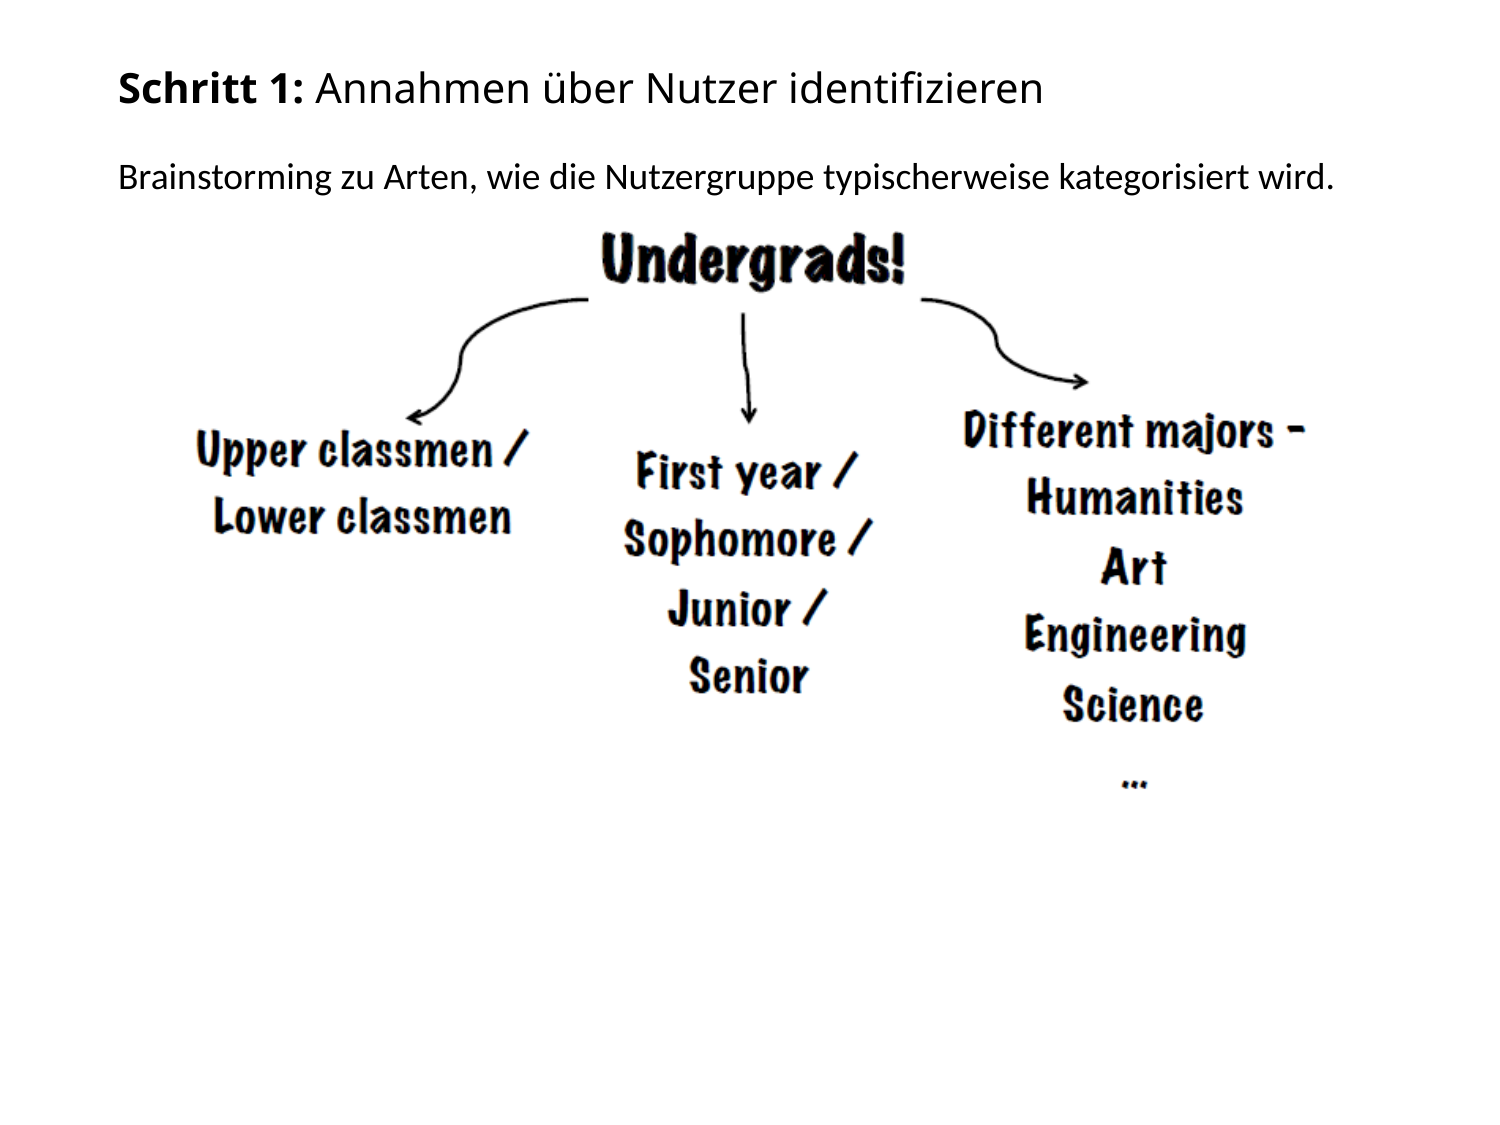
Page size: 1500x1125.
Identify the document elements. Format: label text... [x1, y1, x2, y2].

list Brainstorming zu Arten, wie die Nutzergruppe typischerweise kategorisiert wird. [103, 149, 1397, 1014]
picture [153, 214, 1347, 846]
title Schritt 1: Annahmen über Nutzer identifizieren [103, 59, 1397, 122]
